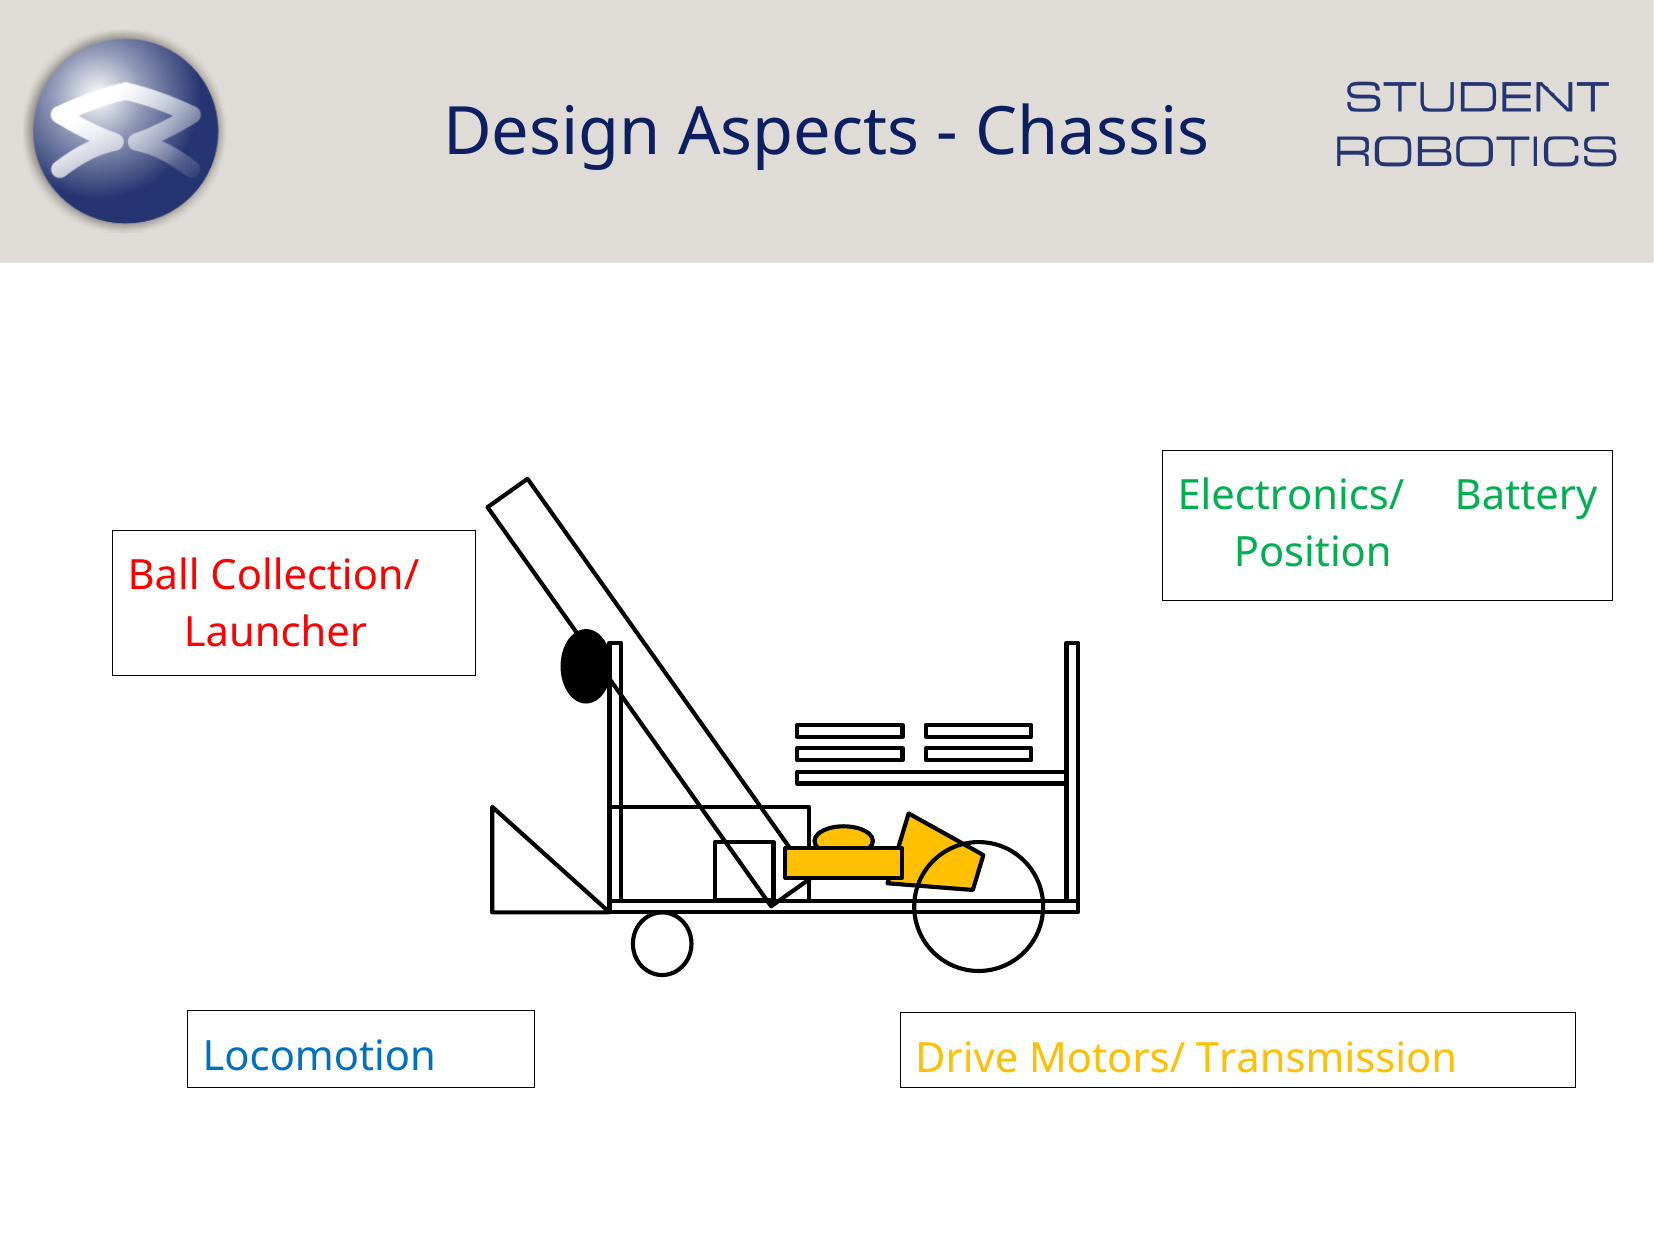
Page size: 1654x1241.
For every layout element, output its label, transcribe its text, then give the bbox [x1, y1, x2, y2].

picture [9, 19, 82, 245]
text_box [785, 813, 960, 886]
text_box [921, 846, 984, 890]
text_box Locomotion [187, 1010, 535, 1088]
text_box Ball Collection/ Launcher [112, 530, 476, 676]
title Design Aspects - Chassis [82, 0, 1571, 257]
text_box Drive Motors/ Transmission [900, 1012, 1576, 1088]
text_box Electronics/ Battery Position [1162, 450, 1613, 601]
text_box [562, 631, 610, 702]
picture [1571, 68, 1633, 174]
